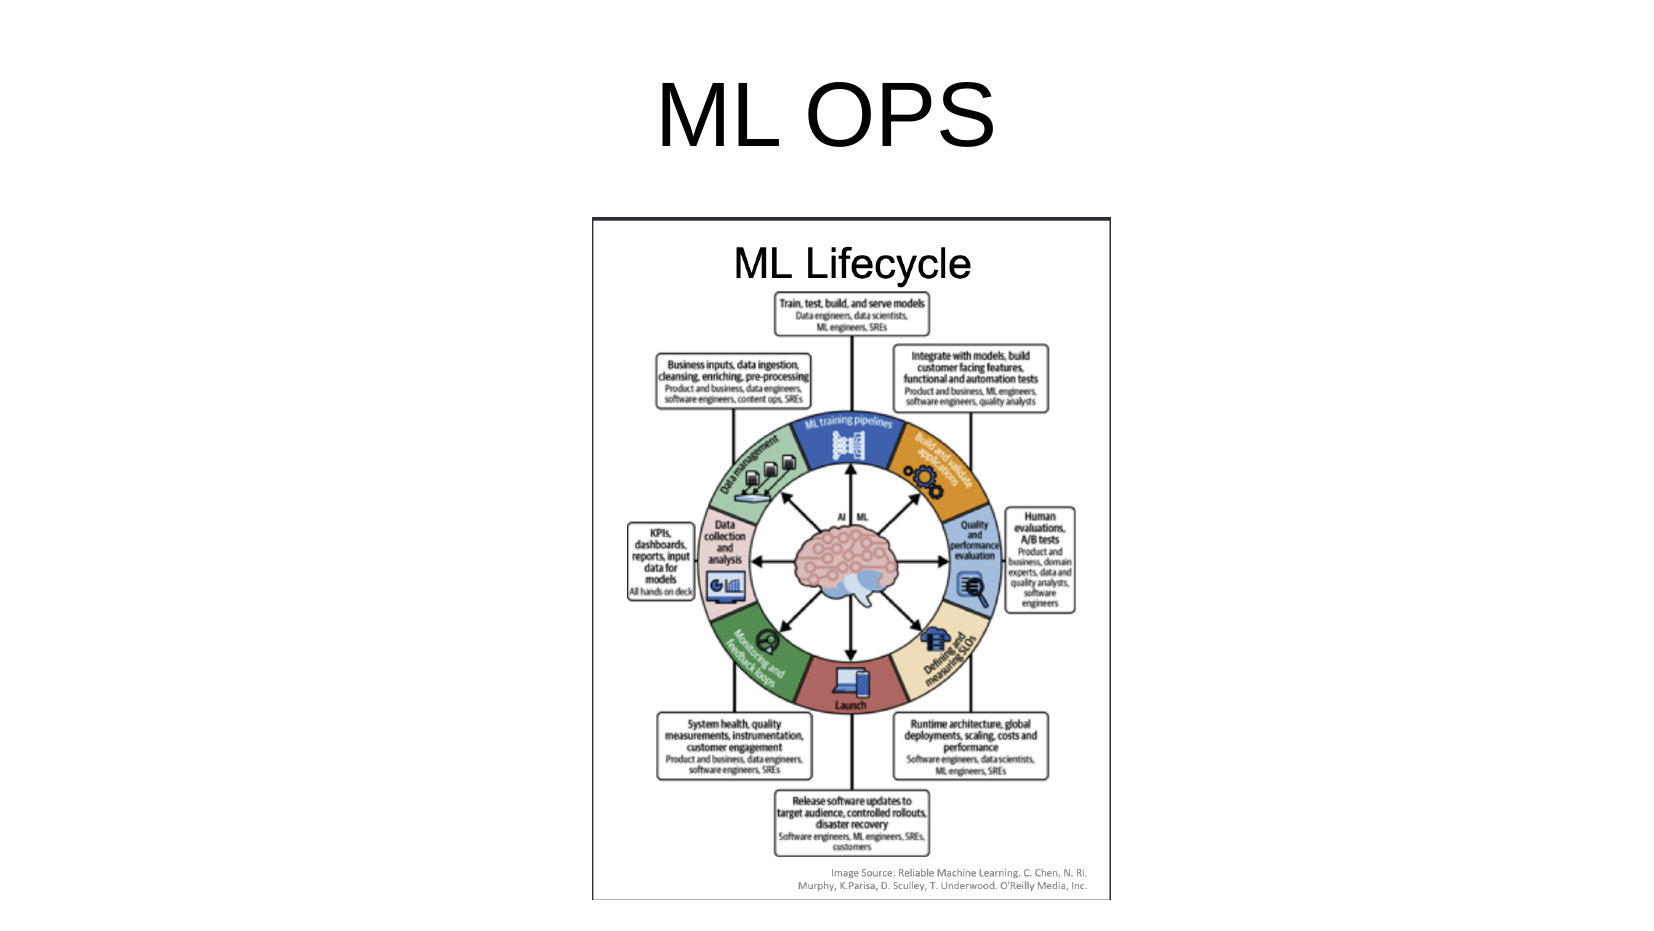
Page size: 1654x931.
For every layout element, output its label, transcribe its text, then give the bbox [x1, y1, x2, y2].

picture [592, 217, 1111, 900]
title ML OPS [82, 37, 1571, 193]
